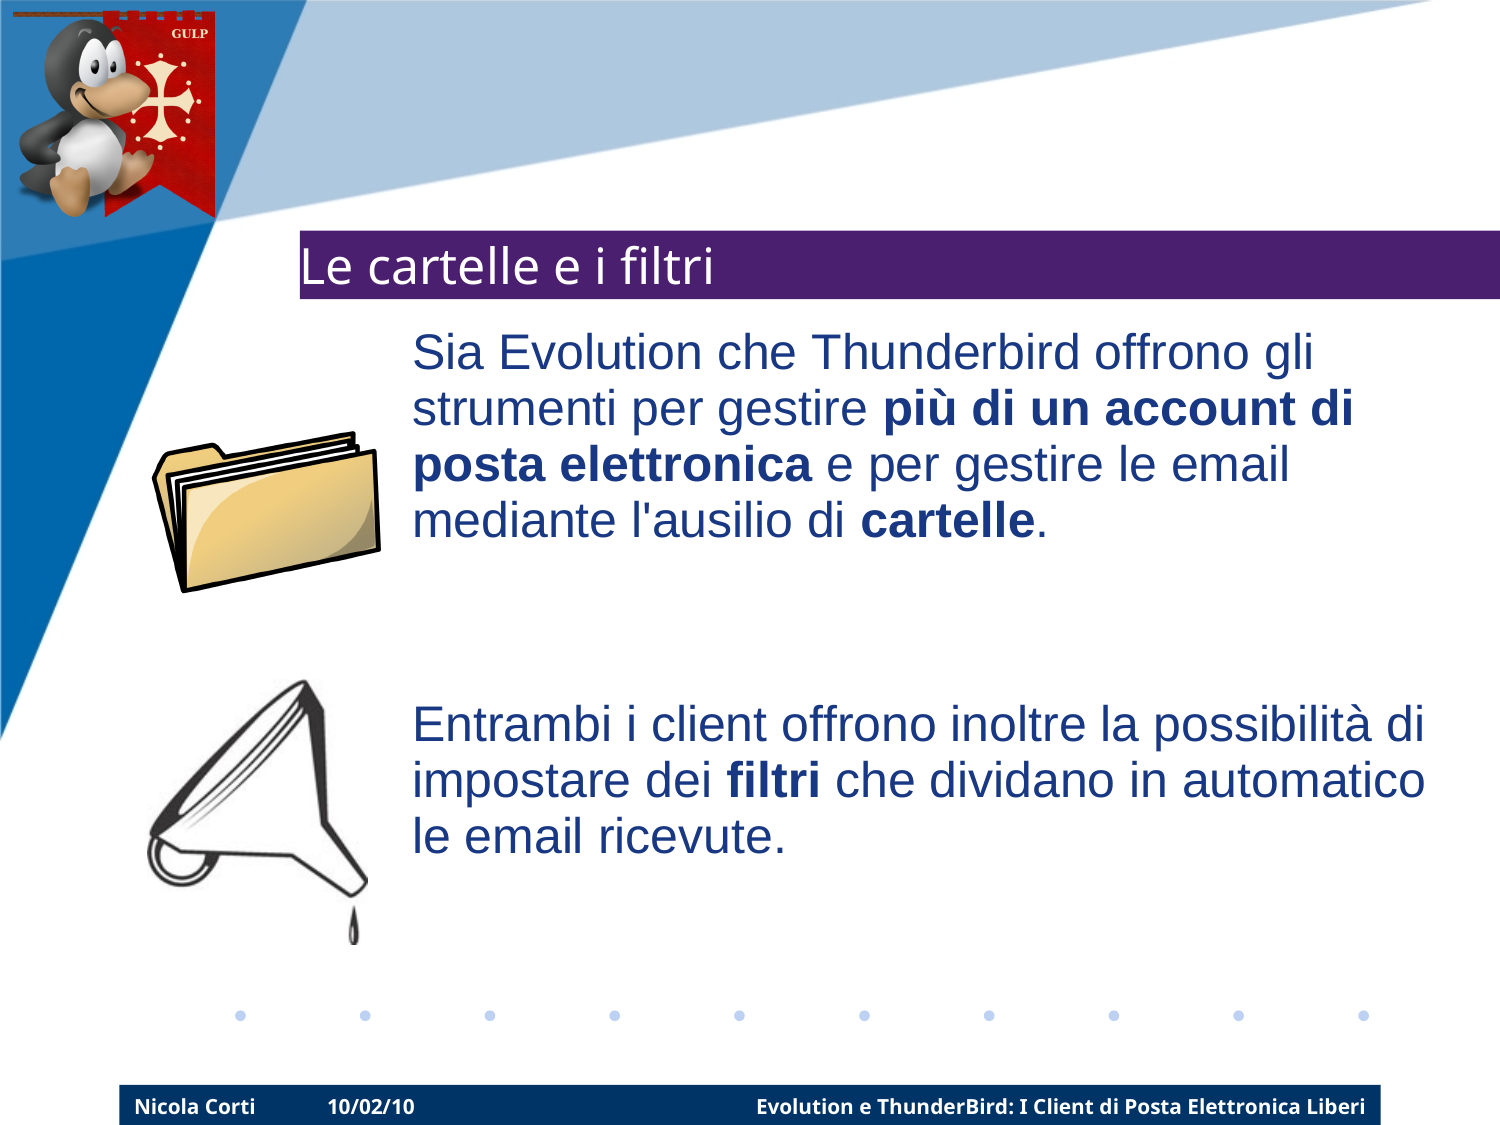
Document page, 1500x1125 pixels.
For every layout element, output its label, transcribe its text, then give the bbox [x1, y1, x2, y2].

picture [0, 0, 1500, 945]
title Le cartelle e i filtri [299, 234, 1500, 296]
list Sia Evolution che Thunderbird offrono gli strumenti per gestire più di un account di posta elettronica e per gestire le email mediante l'ausilio di cartelle. Entrambi i client offrono inoltre la possibilità di impostare dei filtri che dividano in automatico le email ricevute. [299, 324, 1475, 1078]
